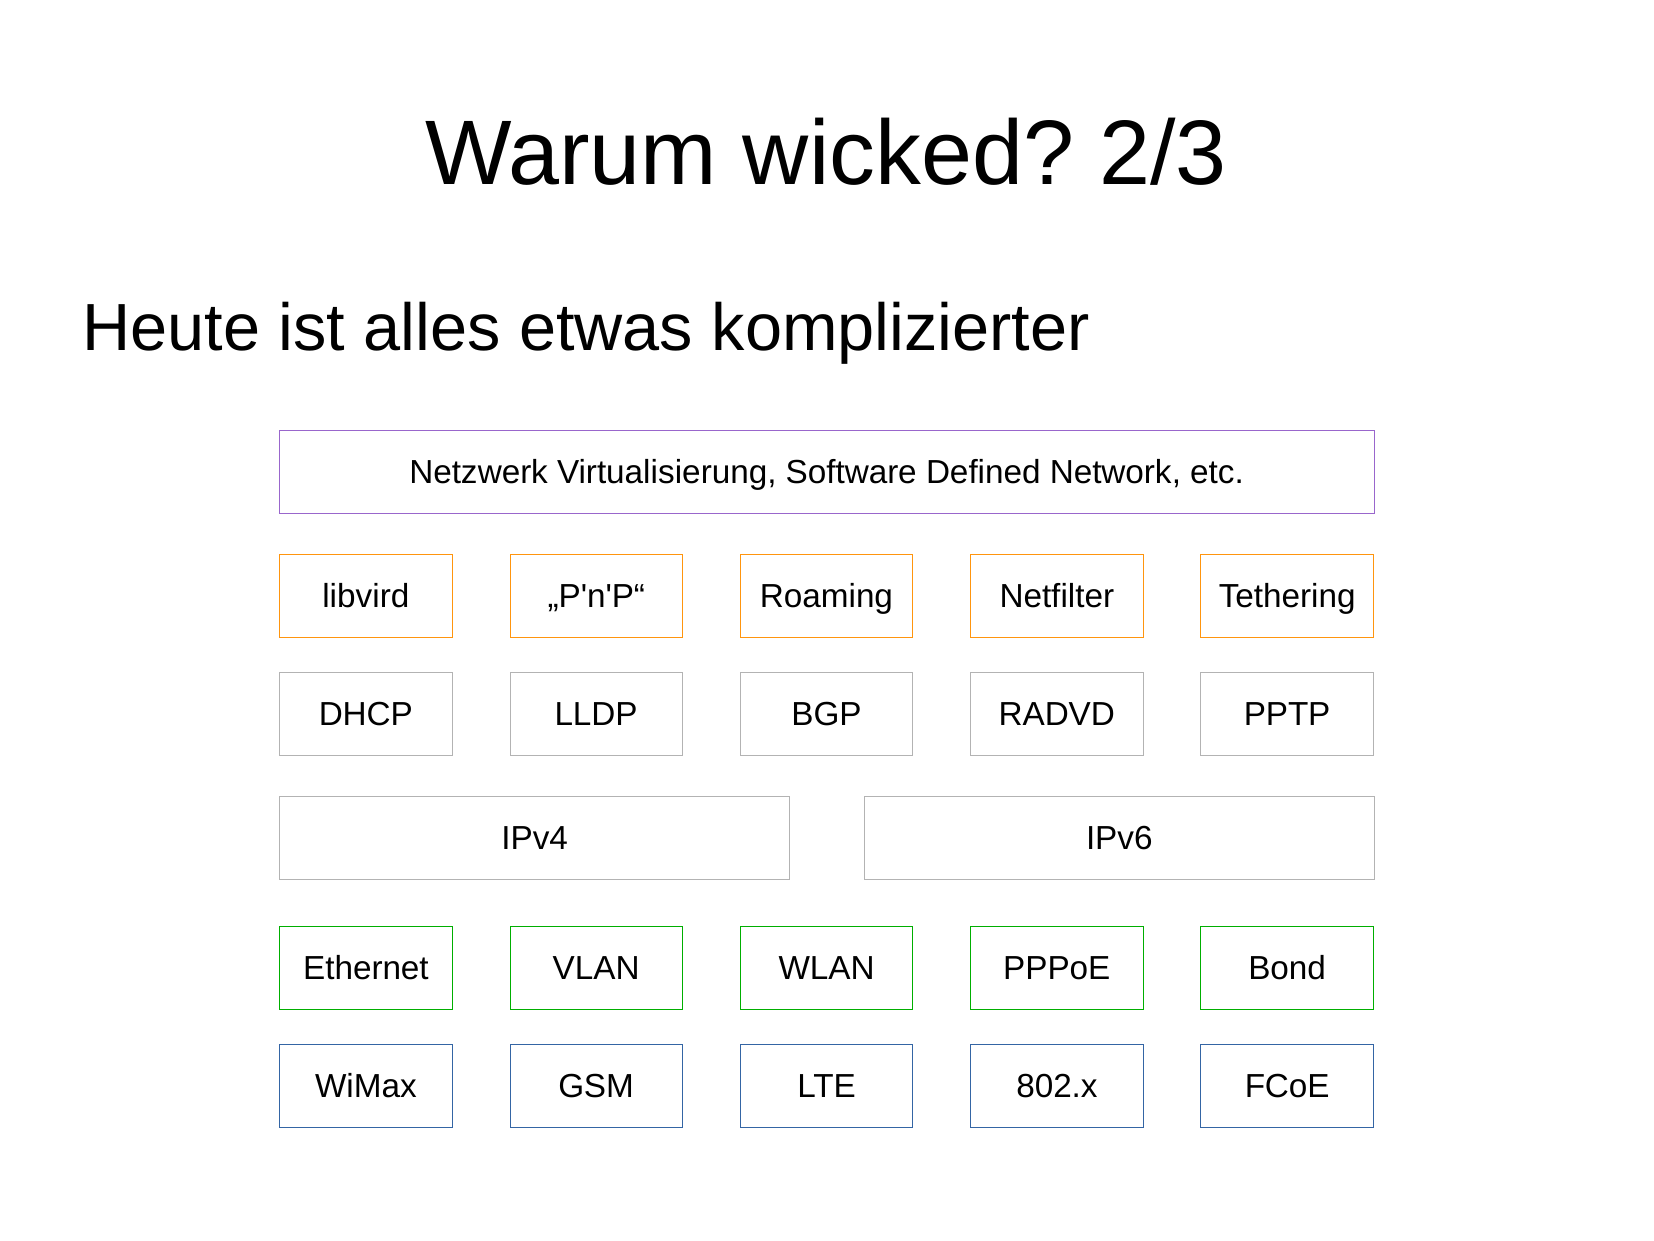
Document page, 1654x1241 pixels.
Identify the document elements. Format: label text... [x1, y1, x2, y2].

text_box WiMax [279, 1044, 453, 1128]
text_box DHCP [279, 672, 453, 756]
text_box 802.x [970, 1044, 1144, 1128]
text_box LLDP [510, 672, 683, 756]
text_box FCoE [1200, 1044, 1374, 1128]
text_box WLAN [740, 926, 913, 1010]
text_box PPTP [1200, 672, 1374, 756]
text_box IPv4 [279, 796, 790, 880]
text_box Tethering [1200, 554, 1374, 638]
text_box Ethernet [279, 926, 453, 1010]
text_box Netfilter [970, 554, 1144, 638]
text_box Bond [1200, 926, 1374, 1010]
text_box BGP [740, 672, 913, 756]
text_box Roaming [740, 554, 913, 638]
text_box „P'n'P“ [510, 554, 683, 638]
text_box Netzwerk Virtualisierung, Software Defined Network, etc. [279, 430, 1375, 514]
text_box RADVD [970, 672, 1144, 756]
title Warum wicked? 2/3 [82, 49, 1571, 257]
list Heute ist alles etwas komplizierter [82, 290, 1571, 1010]
text_box libvird [279, 554, 453, 638]
text_box VLAN [510, 926, 683, 1010]
text_box IPv6 [864, 796, 1375, 880]
text_box PPPoE [970, 926, 1144, 1010]
text_box GSM [510, 1044, 683, 1128]
text_box LTE [740, 1044, 913, 1128]
